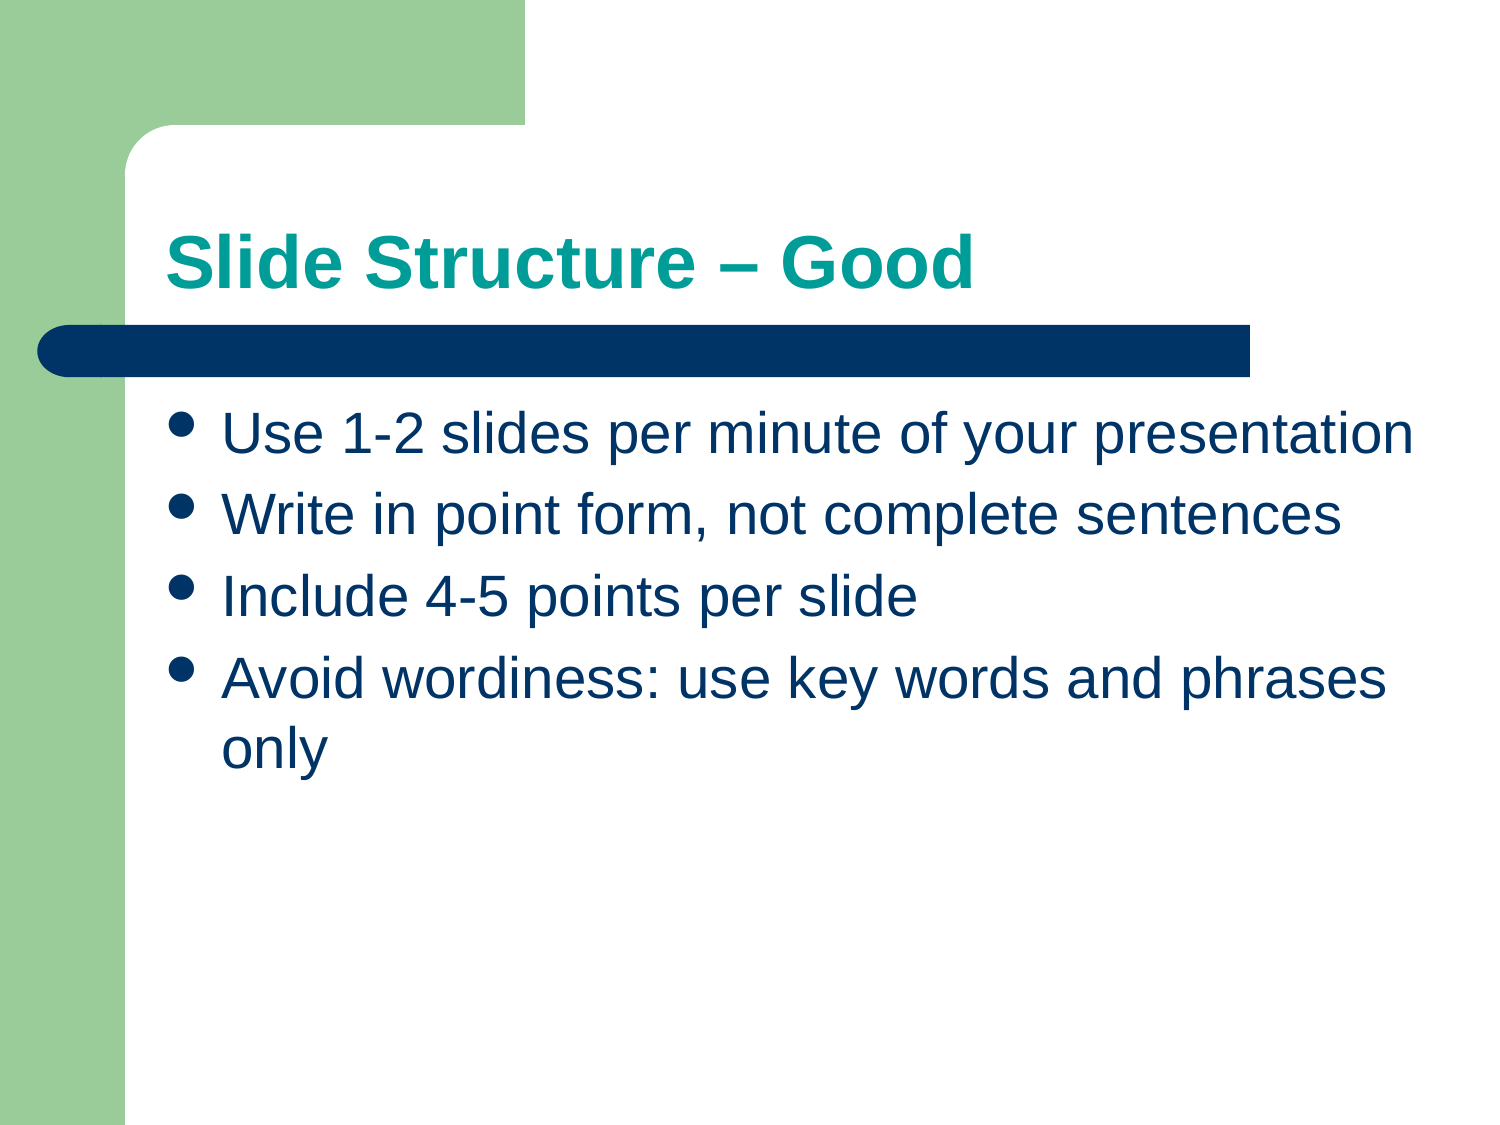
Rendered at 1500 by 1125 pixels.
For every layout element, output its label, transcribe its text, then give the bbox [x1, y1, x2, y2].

list Use 1-2 slides per minute of your presentation Write in point form, not complete sentences Include 4-5 points per slide Avoid wordiness: use key words and phrases only [150, 387, 1463, 1000]
title Slide Structure – Good [150, 125, 1463, 313]
